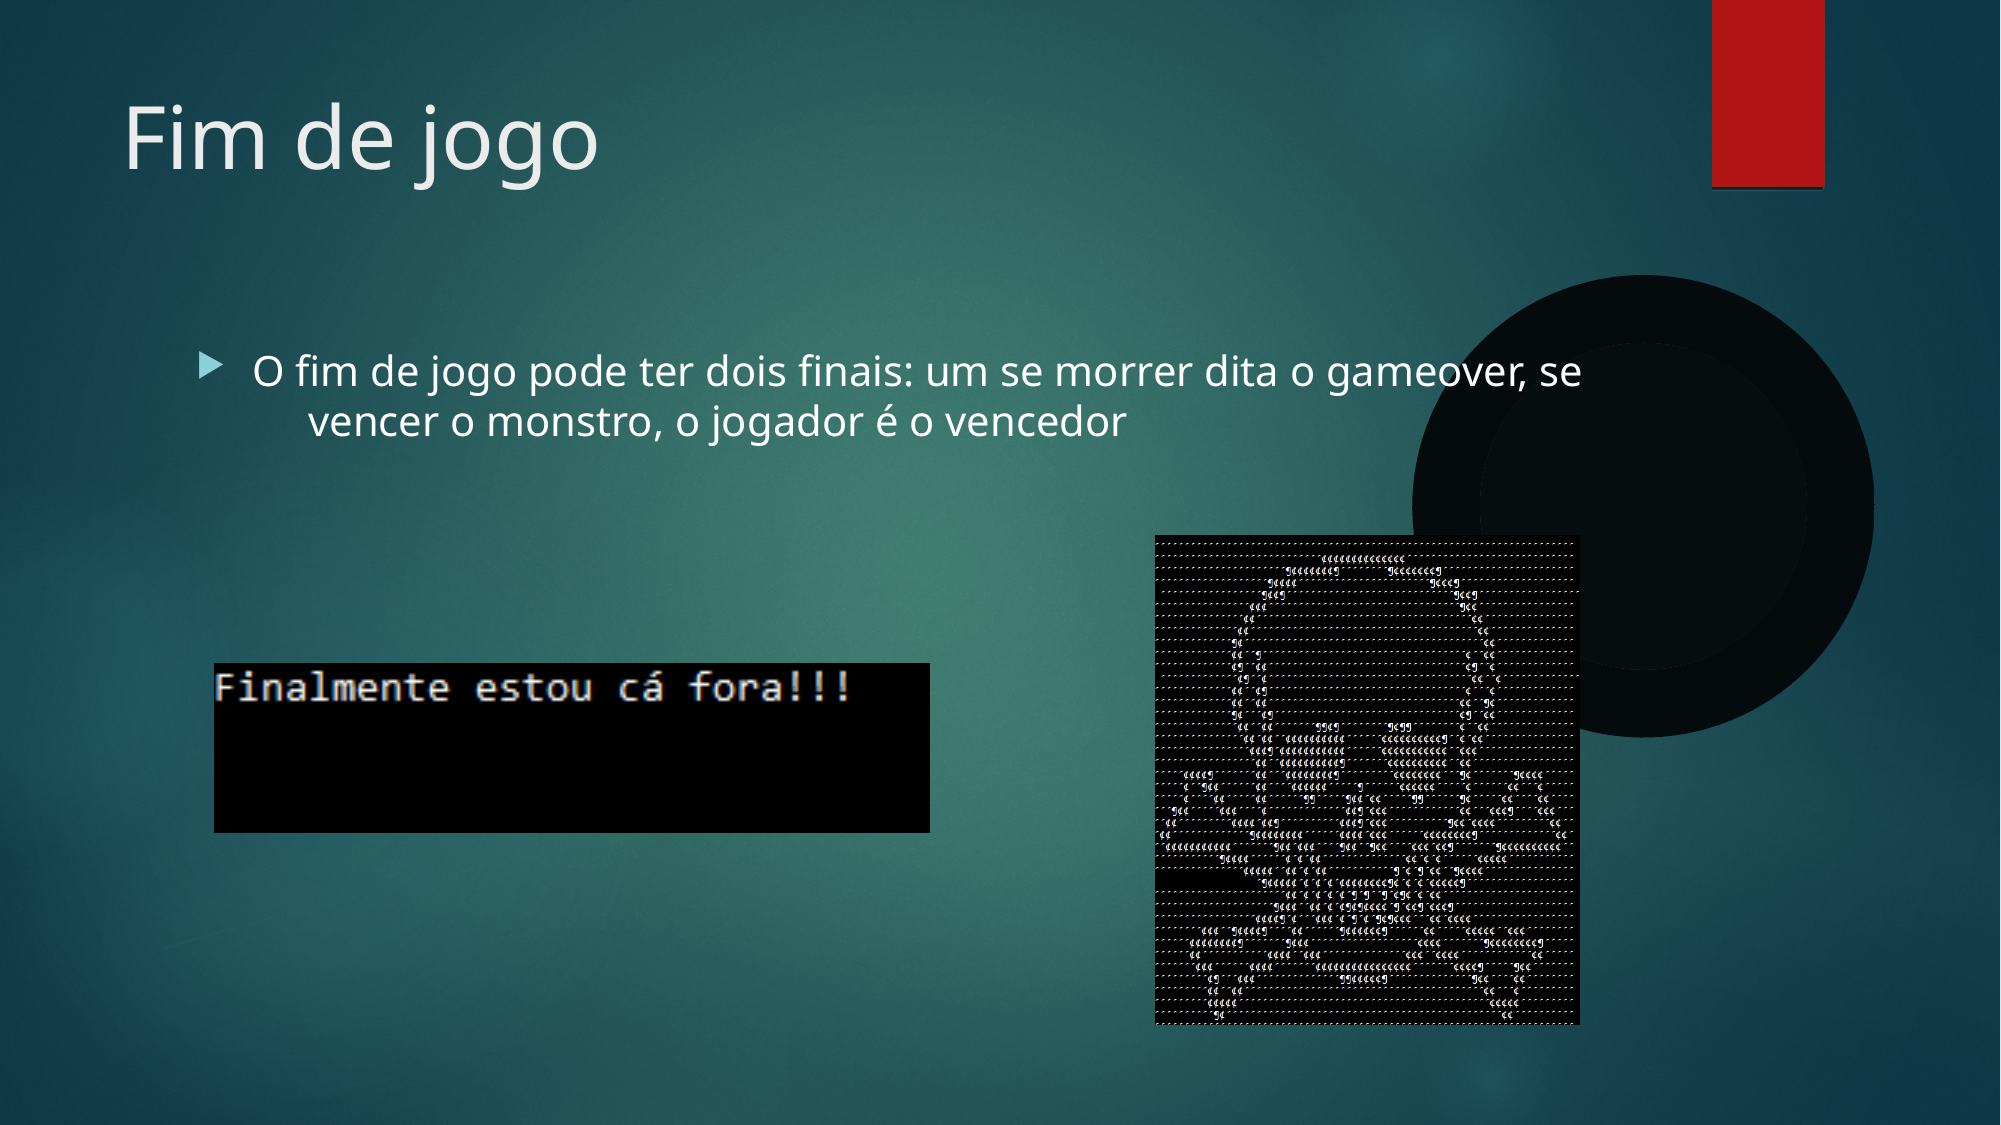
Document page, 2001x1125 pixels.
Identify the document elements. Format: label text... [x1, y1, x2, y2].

picture [1155, 535, 1580, 1026]
title Fim de jogo [106, 74, 1649, 305]
picture [214, 663, 930, 833]
list O fim de jogo pode ter dois finais: um se morrer dita o gameover, se vencer o monstro, o jogador é o vencedor [181, 336, 1649, 1026]
